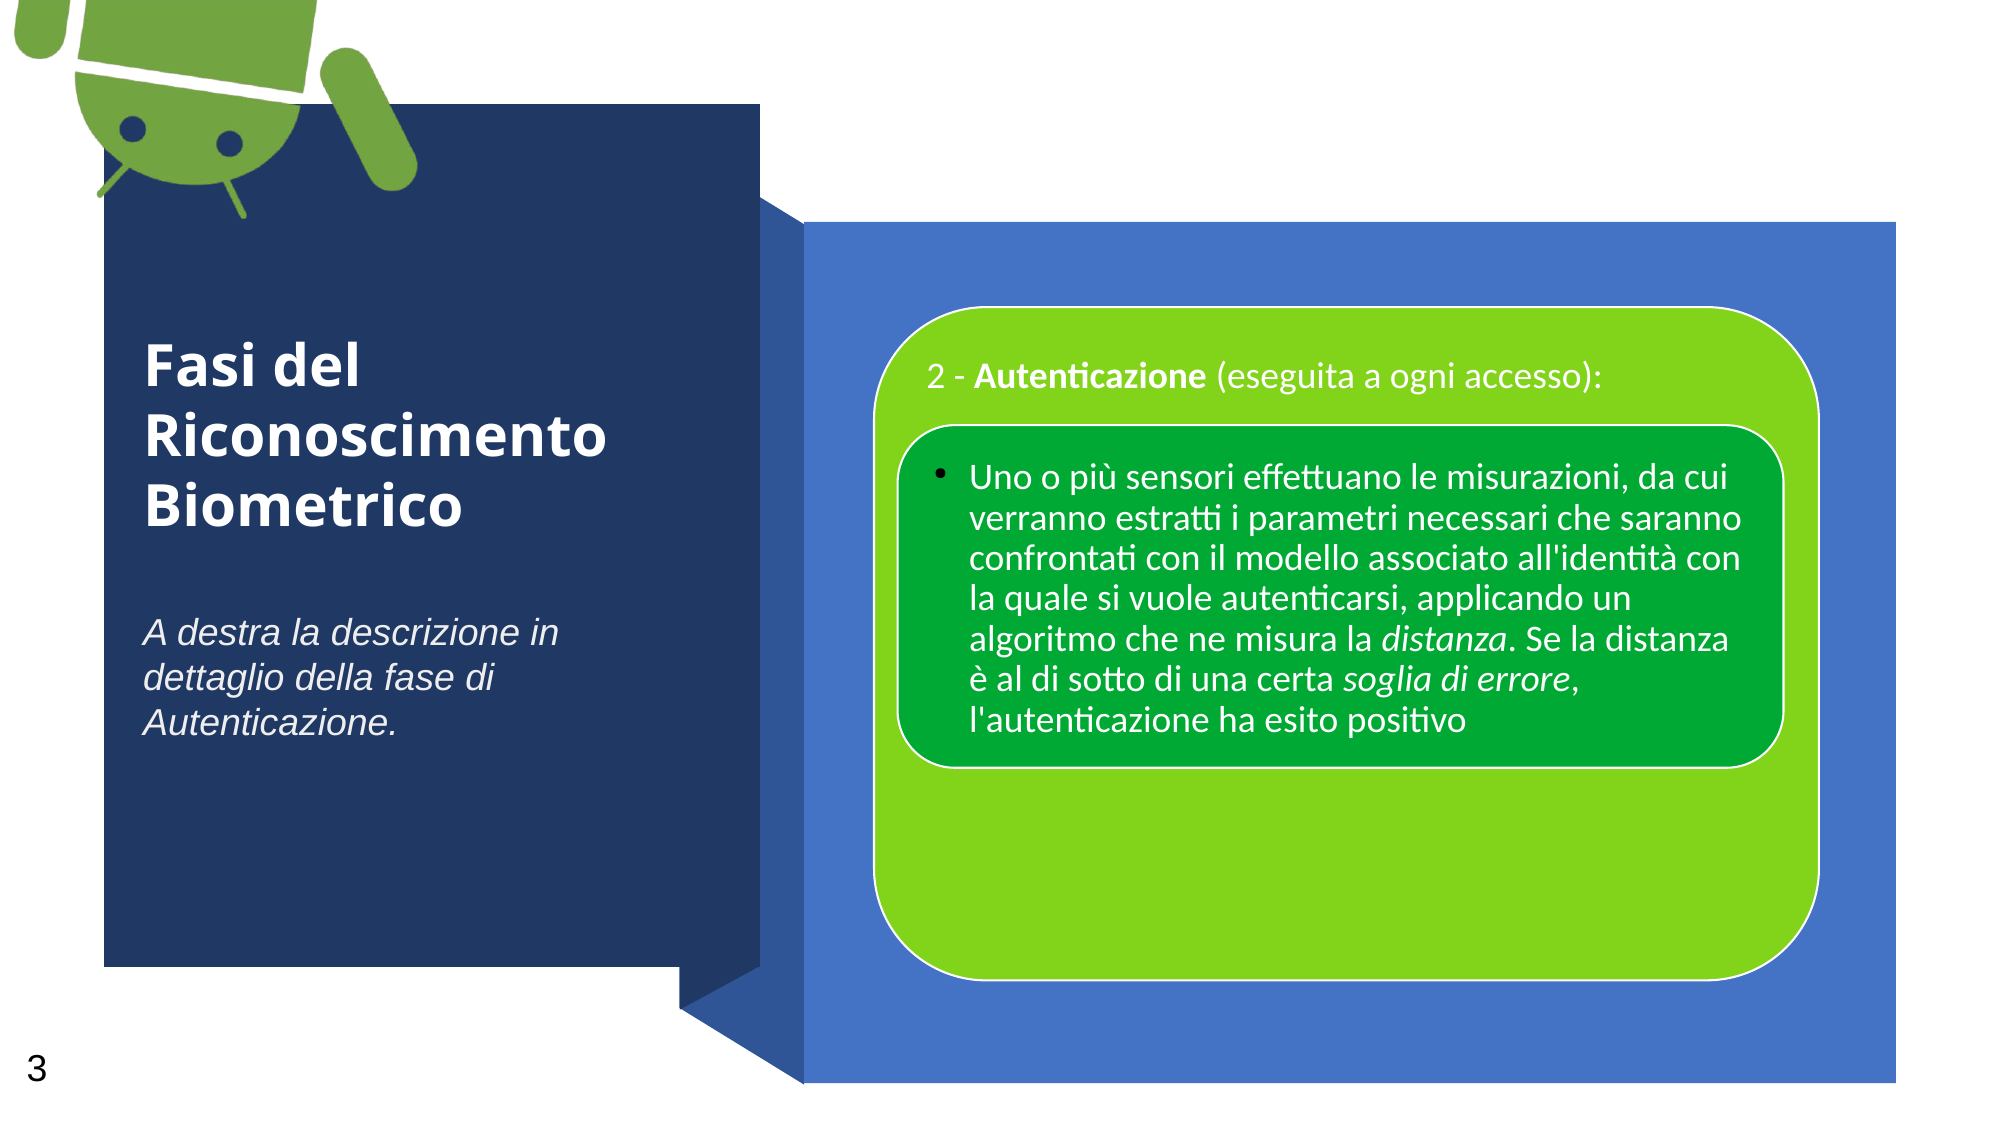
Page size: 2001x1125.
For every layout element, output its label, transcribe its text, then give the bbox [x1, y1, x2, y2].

picture [10, 0, 435, 230]
text_box Uno o più sensori effettuano le misurazioni, da cui verranno estratti i parametri necessari che saranno confrontati con il modello associato all'identità con la quale si vuole autenticarsi, applicando un algoritmo che ne misura la distanza. Se la distanza è al di sotto di una certa soglia di errore, l'autenticazione ha esito positivo [897, 425, 1784, 768]
text_box [0, 0, 2000, 1125]
text_box 6 [11, 1040, 641, 1111]
title Fasi del Riconoscimento Biometrico A destra la descrizione in dettaglio della fase di Autenticazione. [128, 161, 710, 910]
text_box 2 - Autenticazione (eseguita a ogni accesso): [874, 307, 1819, 981]
